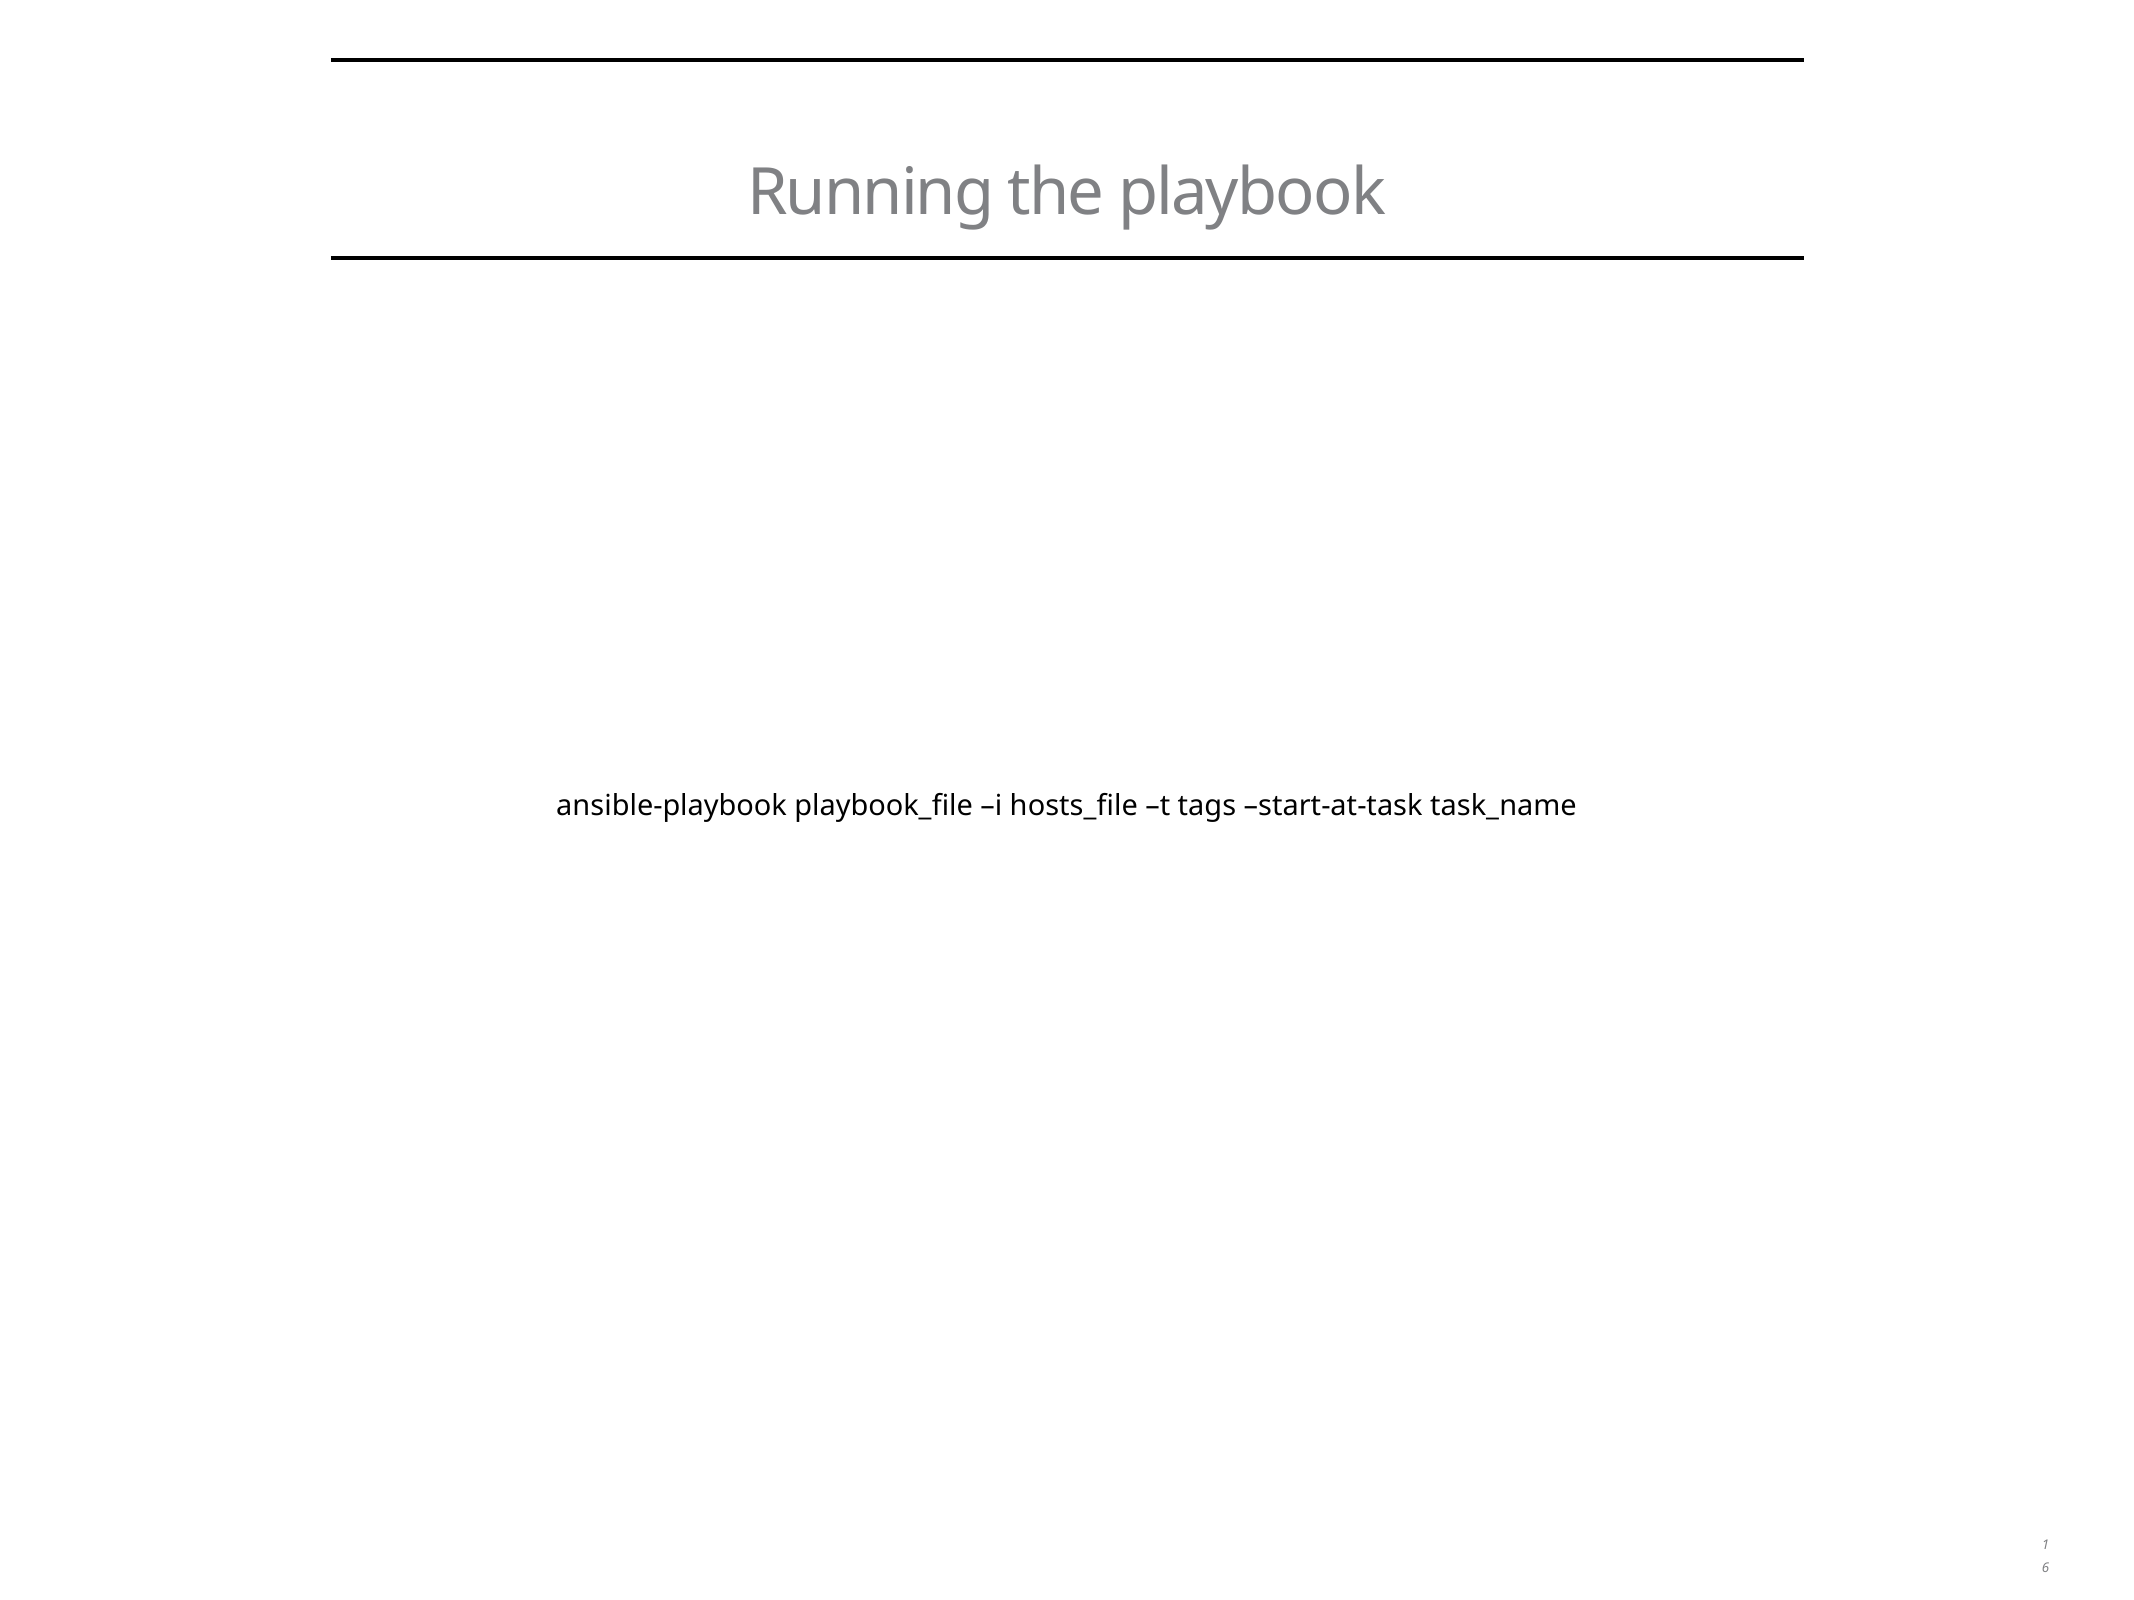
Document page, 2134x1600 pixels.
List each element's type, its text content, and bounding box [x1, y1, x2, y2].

slide_number <number> [2026, 1518, 2071, 1567]
text_box ansible-playbook playbook_file –i hosts_file –t tags –start-at-task task_name [556, 771, 1579, 826]
title Running the playbook [79, 110, 2055, 230]
